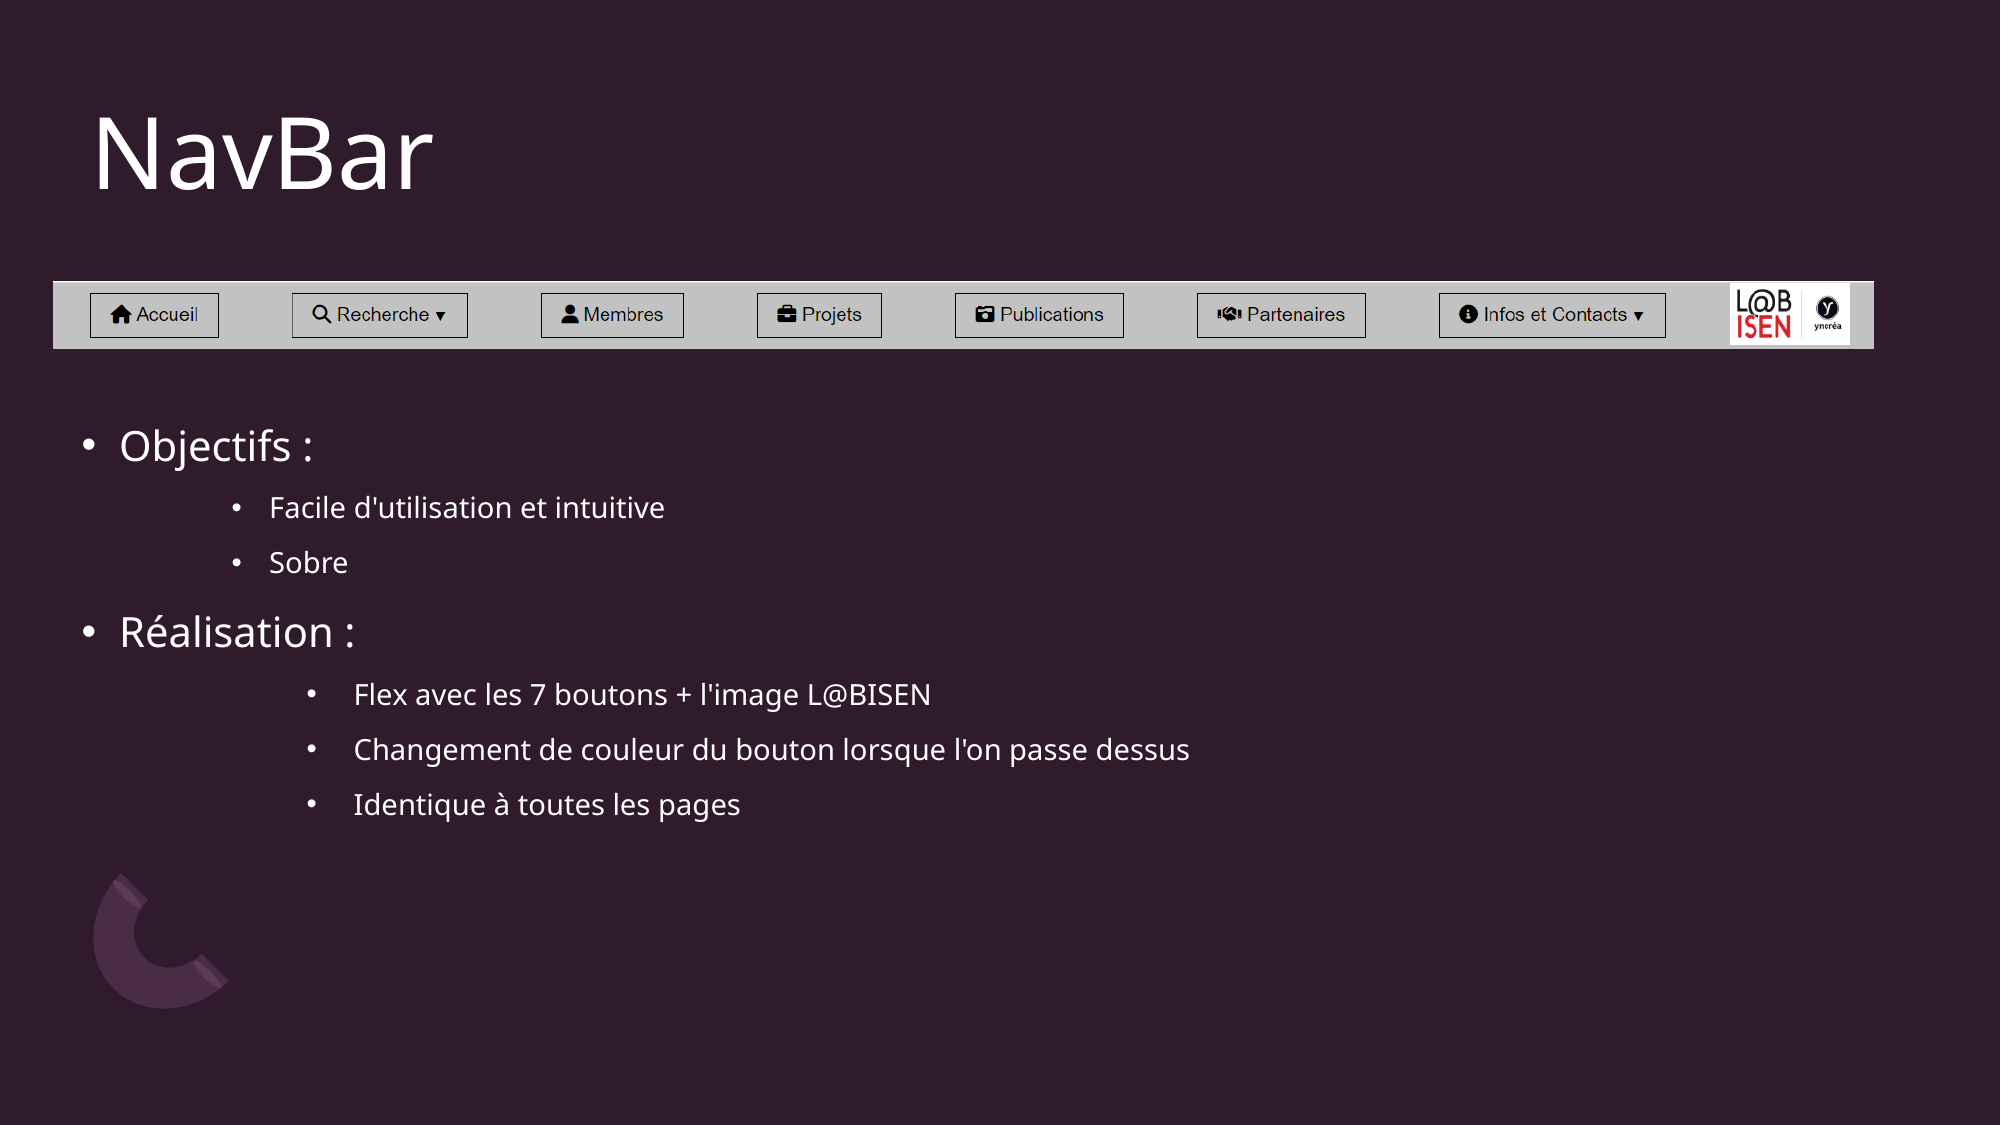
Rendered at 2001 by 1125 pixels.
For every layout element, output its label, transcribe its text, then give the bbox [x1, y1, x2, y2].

text_box Objectifs : Facile d'utilisation et intuitive Sobre Réalisation : Flex avec les 7 boutons + l'image L@BISEN Changement de couleur du bouton lorsque l'on passe dessus Identique à toutes les pages [81, 414, 1901, 1068]
picture [53, 281, 1874, 350]
title NavBar [90, 90, 1910, 309]
